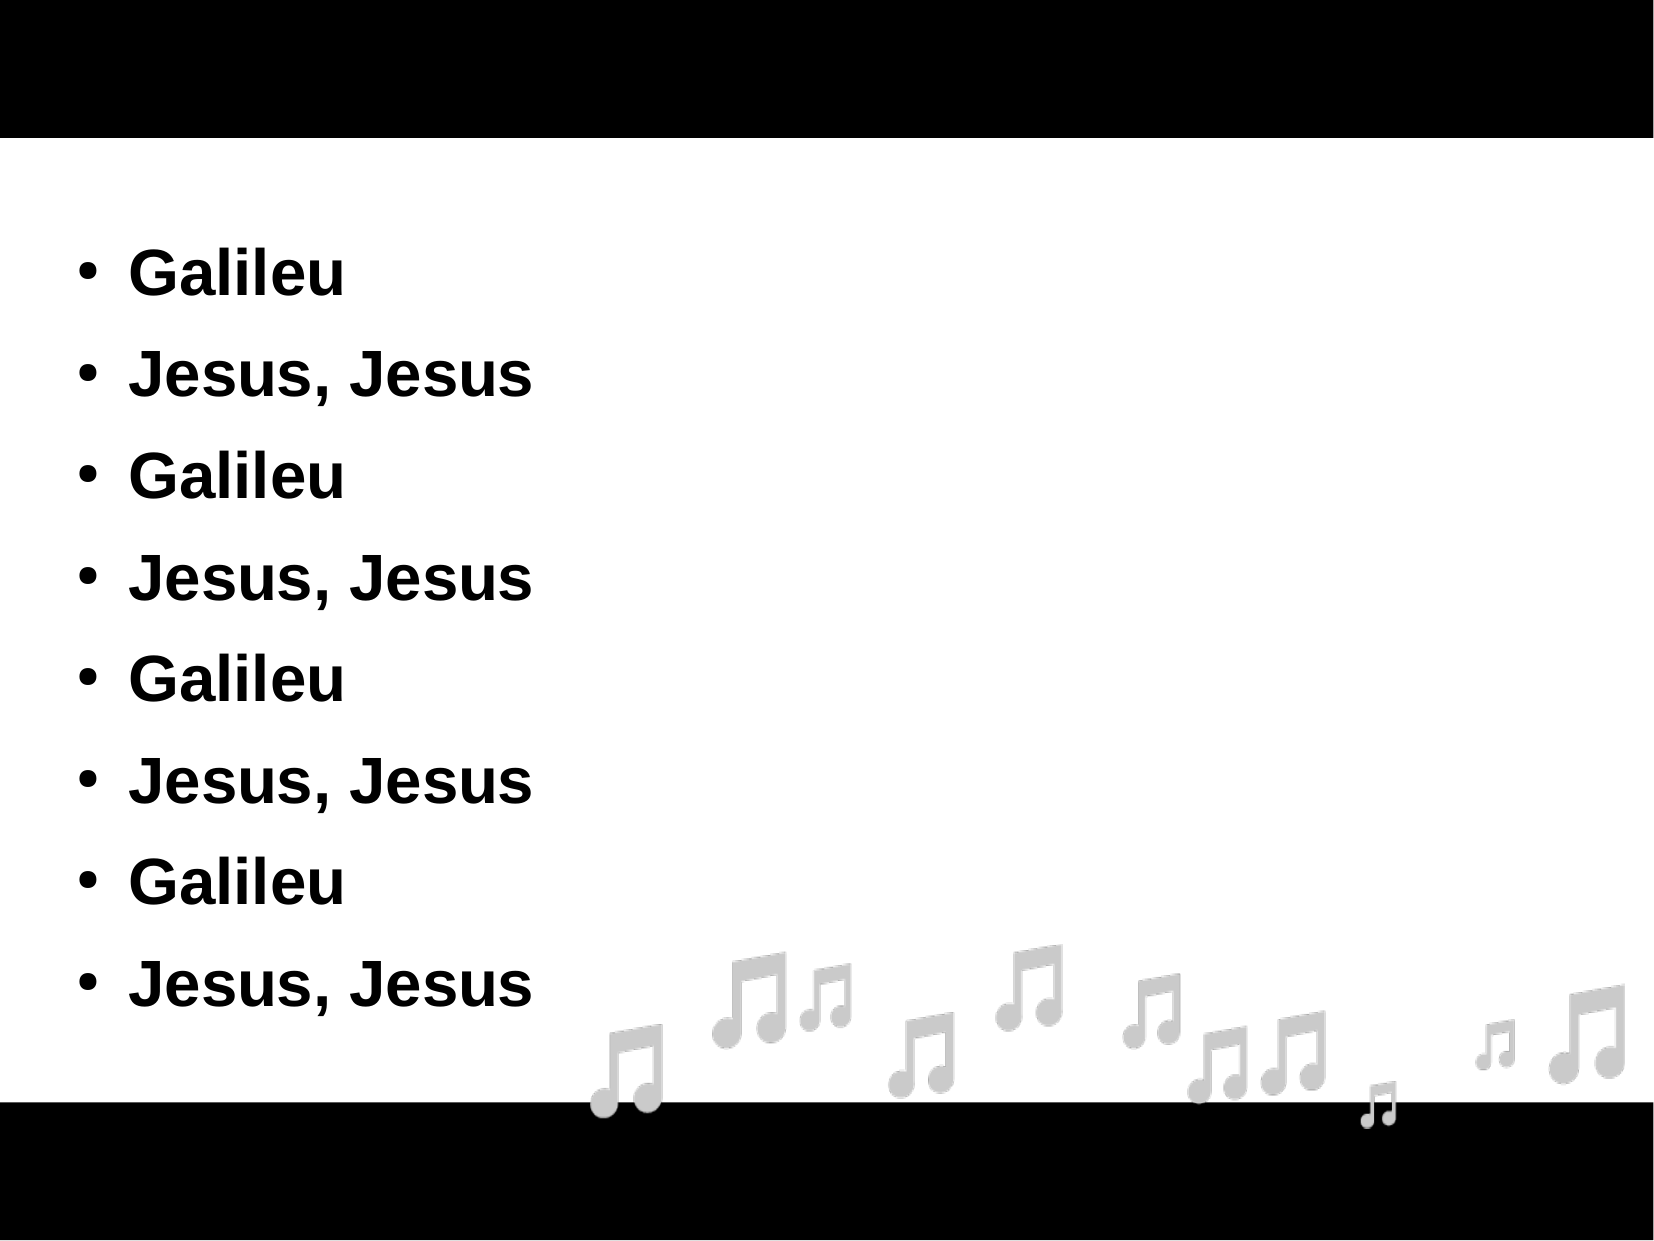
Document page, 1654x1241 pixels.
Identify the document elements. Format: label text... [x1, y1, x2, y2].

list Galileu Jesus, Jesus Galileu Jesus, Jesus Galileu Jesus, Jesus Galileu Jesus, Jesus [59, 236, 1595, 1024]
